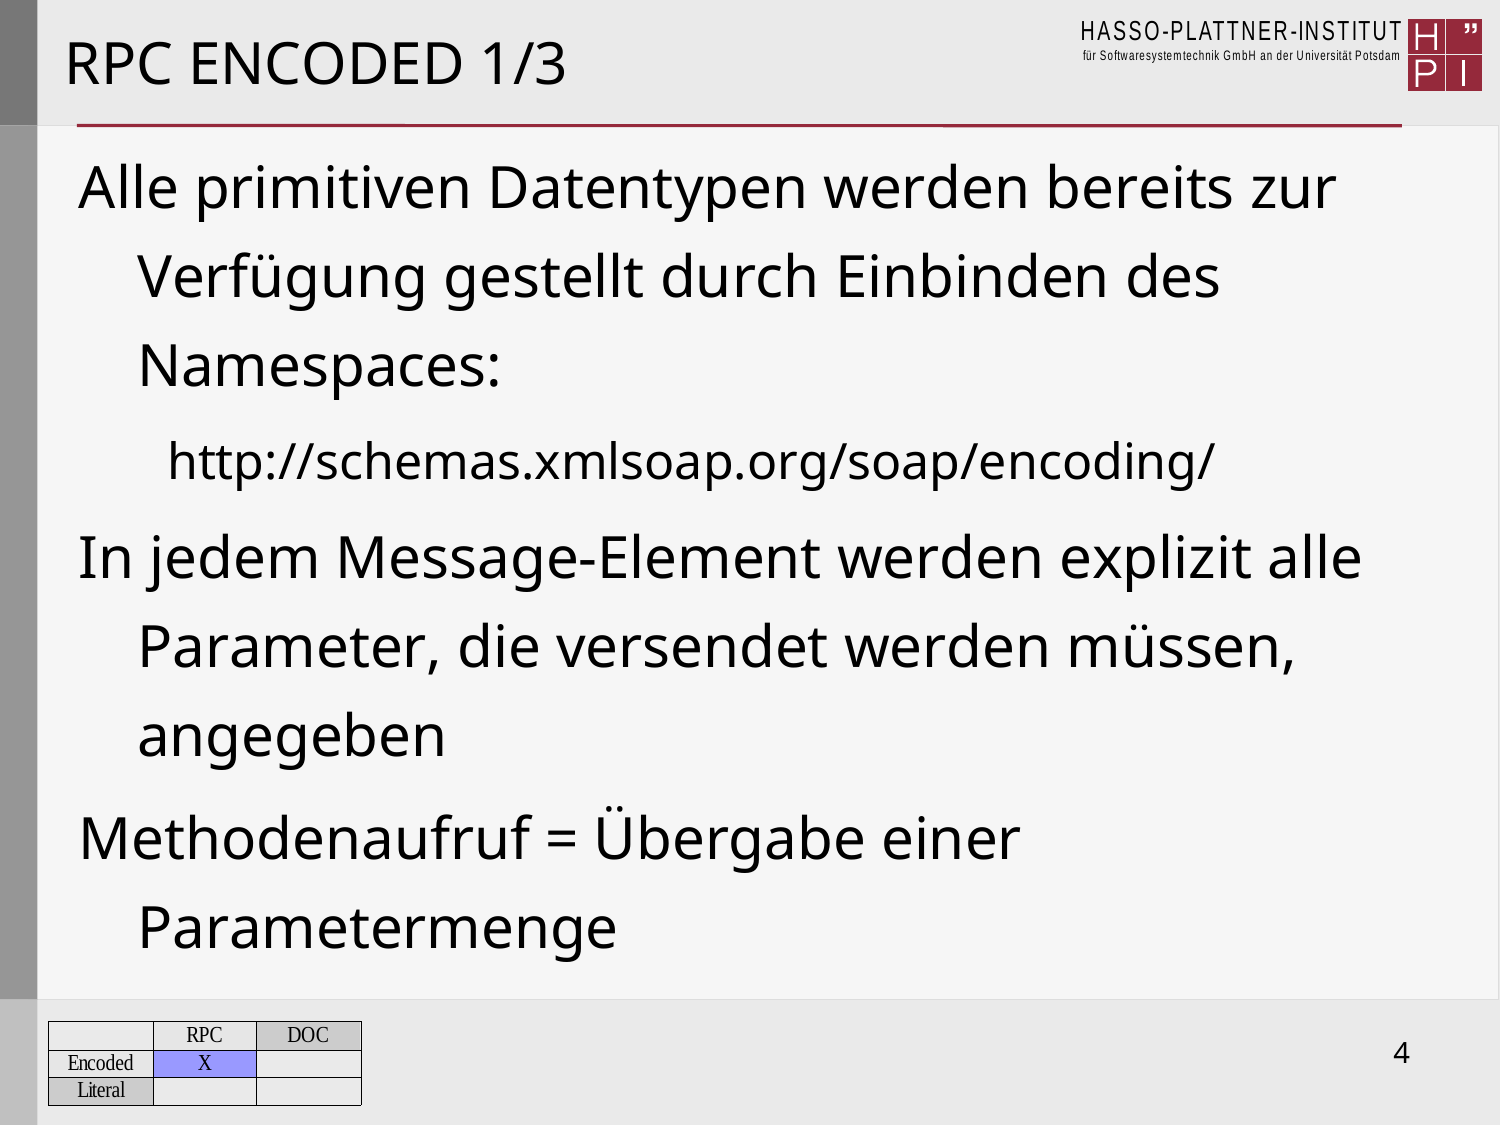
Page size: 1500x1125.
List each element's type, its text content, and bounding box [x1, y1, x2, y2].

list Alle primitiven Datentypen werden bereits zur Verfügung gestellt durch Einbinden des Namespaces: http://schemas.xmlsoap.org/soap/encoding/ In jedem Message-Element werden explizit alle Parameter, die versendet werden müssen, angegeben Methodenaufruf = Übergabe einer Parametermenge [64, 137, 1415, 988]
chart [47, 1020, 363, 1108]
title RPC ENCODED 1/3 [64, 0, 1070, 137]
